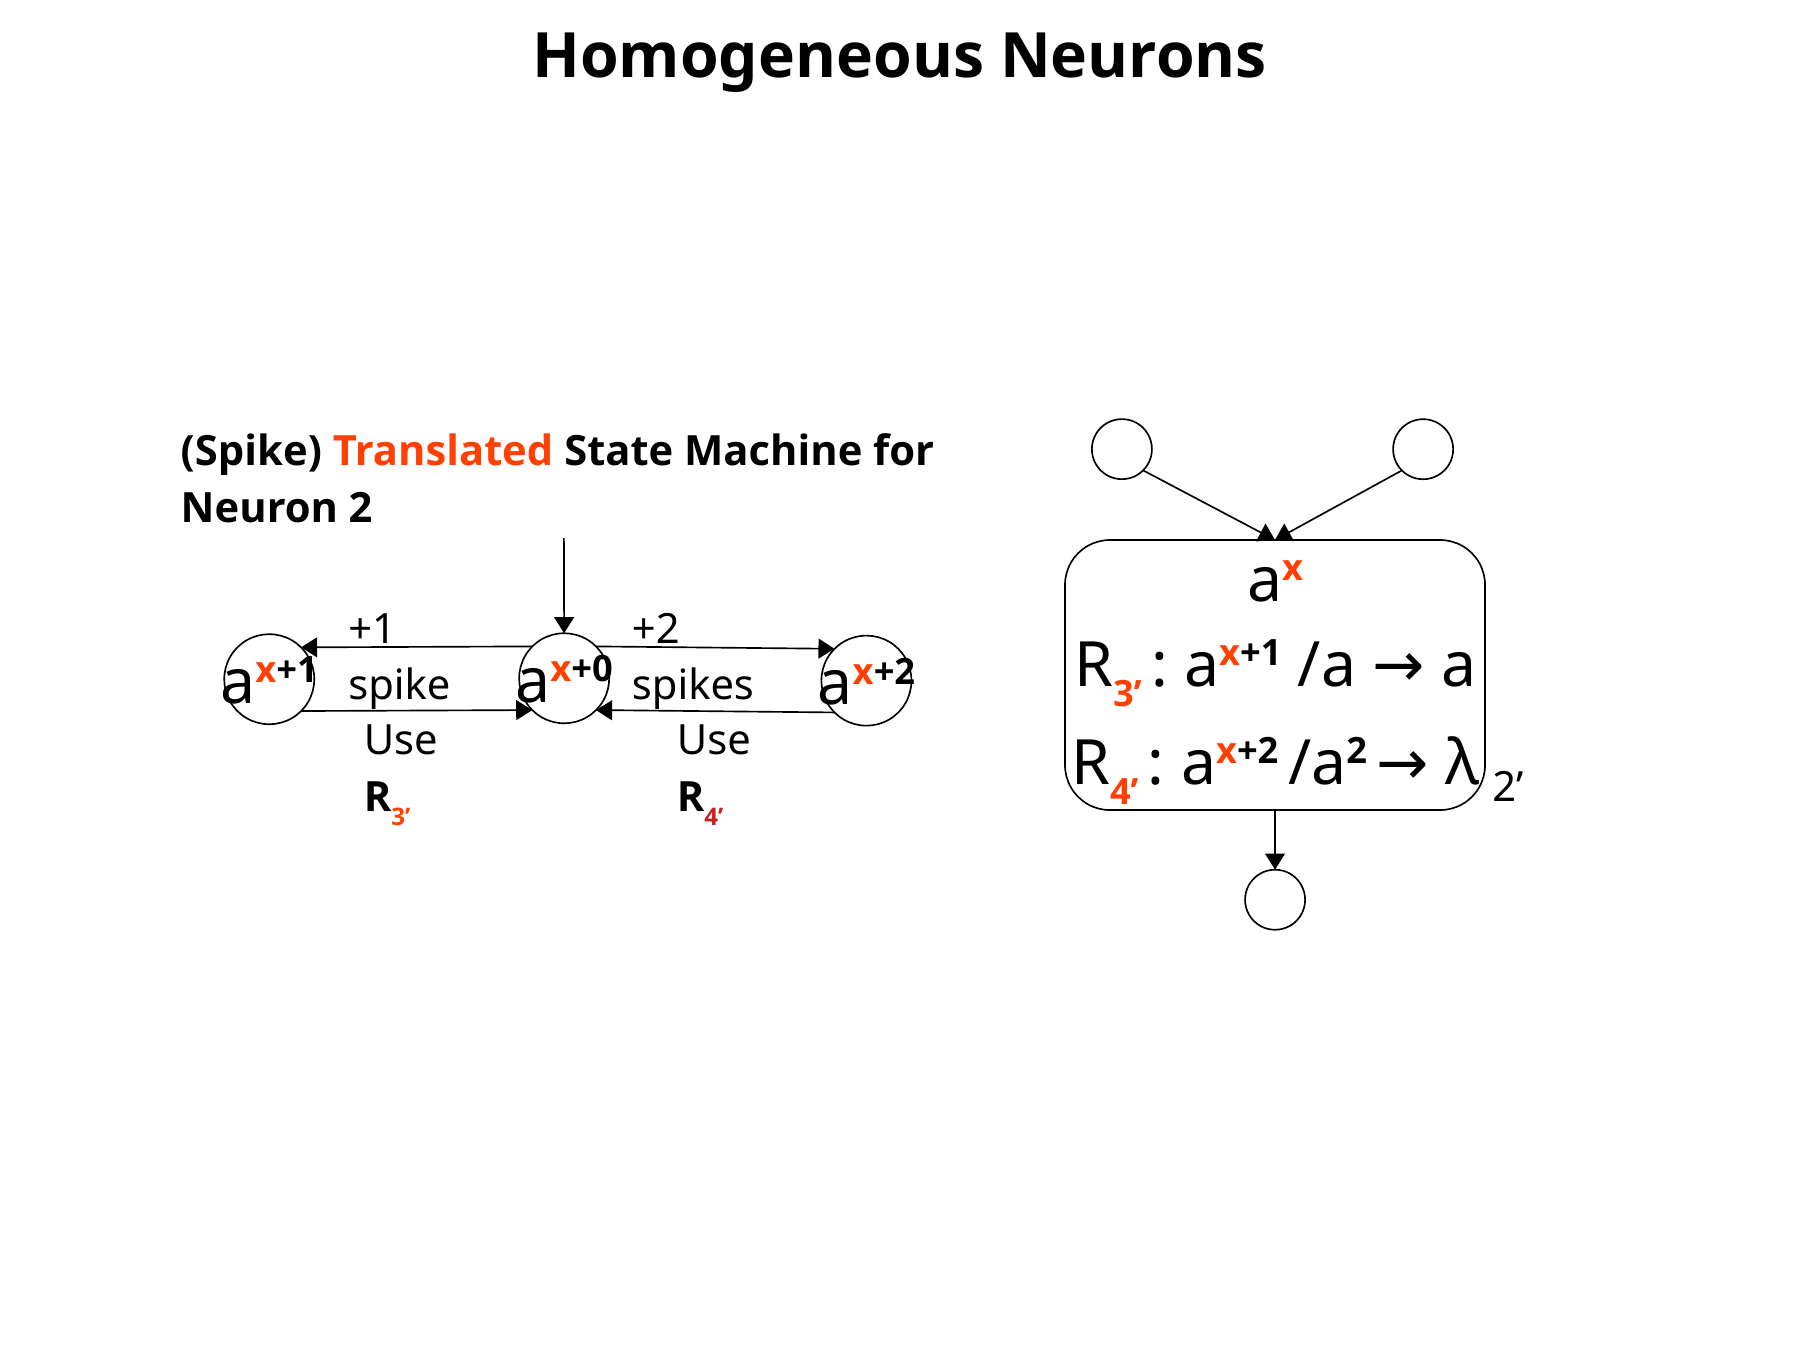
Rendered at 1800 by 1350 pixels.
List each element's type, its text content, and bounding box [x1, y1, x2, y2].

text_box ax+2 [826, 688, 842, 700]
text_box ax+1 [229, 687, 245, 699]
text_box 2’ [1477, 749, 1546, 820]
text_box ax R3’ : ax+1 /a → a R4’ : ax+2 /a2 → λ [1065, 539, 1486, 811]
text_box Use R4’ [662, 702, 813, 782]
text_box Use R3’ [349, 702, 500, 782]
text_box ax+0 [599, 659, 606, 677]
text_box Homogeneous Neurons [0, 3, 1800, 101]
text_box ax+0 [524, 686, 540, 698]
text_box +1 spike [333, 590, 502, 661]
text_box ax+1 [224, 634, 315, 725]
text_box (Spike) Translated State Machine for Neuron 2 [165, 413, 976, 484]
text_box ax+2 [821, 635, 912, 726]
text_box +2 spikes [617, 590, 805, 661]
text_box ax+0 [519, 633, 610, 724]
